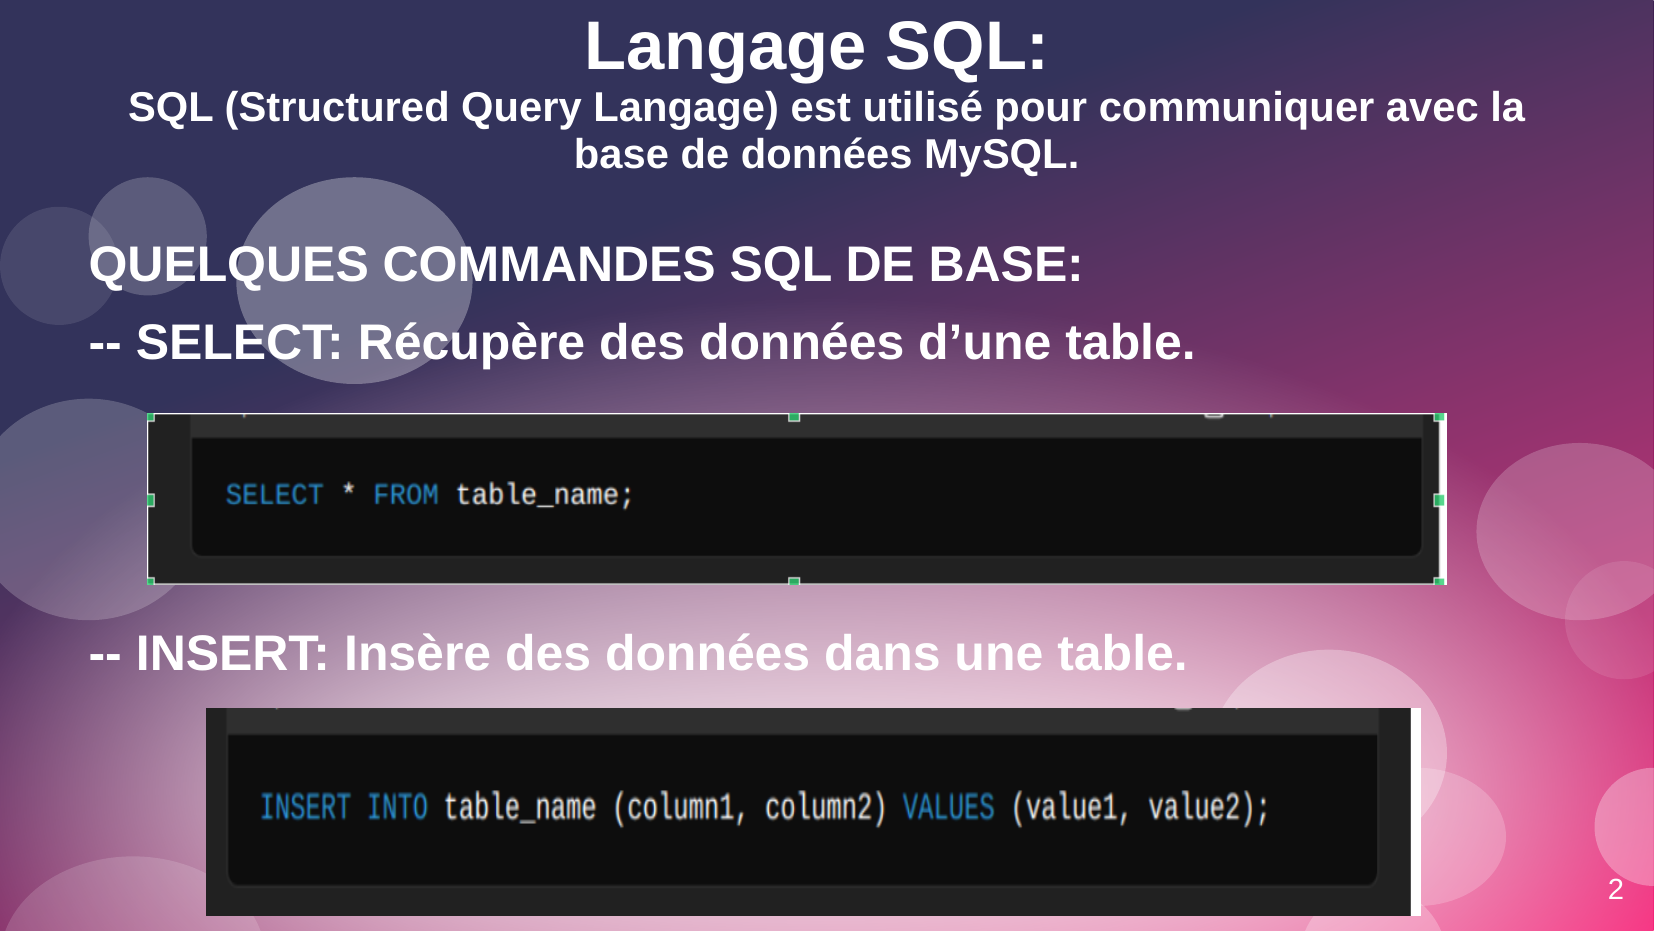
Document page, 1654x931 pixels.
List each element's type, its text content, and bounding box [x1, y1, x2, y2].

list QUELQUES COMMANDES SQL DE BASE: -- SELECT: Récupère des données d’une table. -- INSERT: Insère des données dans une table. [88, 236, 1565, 898]
title Langage SQL: SQL (Structured Query Langage) est utilisé pour communiquer avec la base de données MySQL. [88, 7, 1565, 178]
picture [206, 708, 1421, 916]
picture [147, 413, 1447, 585]
